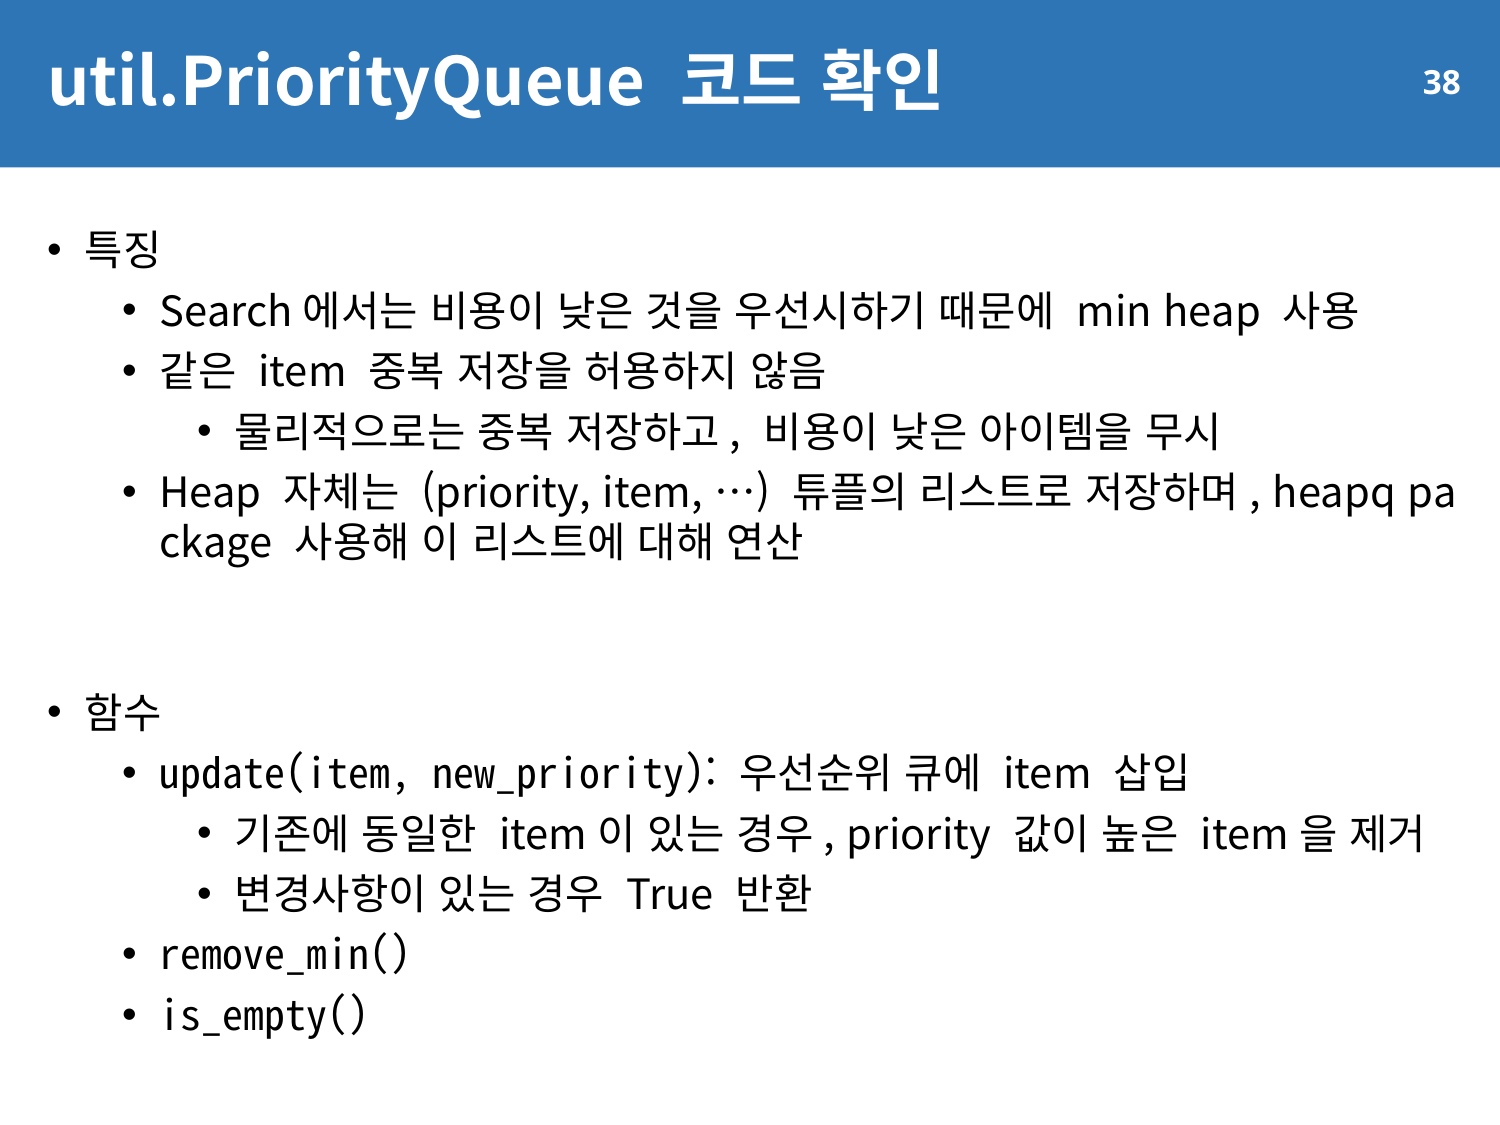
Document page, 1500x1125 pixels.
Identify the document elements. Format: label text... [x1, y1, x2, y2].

slide_number <number> [1273, 53, 1476, 114]
title util.PriorityQueue 코드 확인 [32, 20, 1476, 148]
list 특징 Search에서는 비용이 낮은 것을 우선시하기 때문에 min heap 사용 같은 item 중복 저장을 허용하지 않음 물리적으로는 중복 저장하고, 비용이 낮은 아이템을 무시 Heap 자체는 (priority, item, …) 튜플의 리스트로 저장하며, heapq package 사용해 이 리스트에 대해 연산 함수 update(item, new_priority): 우선순위 큐에 item 삽입 기존에 동일한 item이 있는 경우, priority 값이 높은 item을 제거 변경사항이 있는 경우 True 반환 remove_min() is_empty() [32, 206, 1476, 1100]
